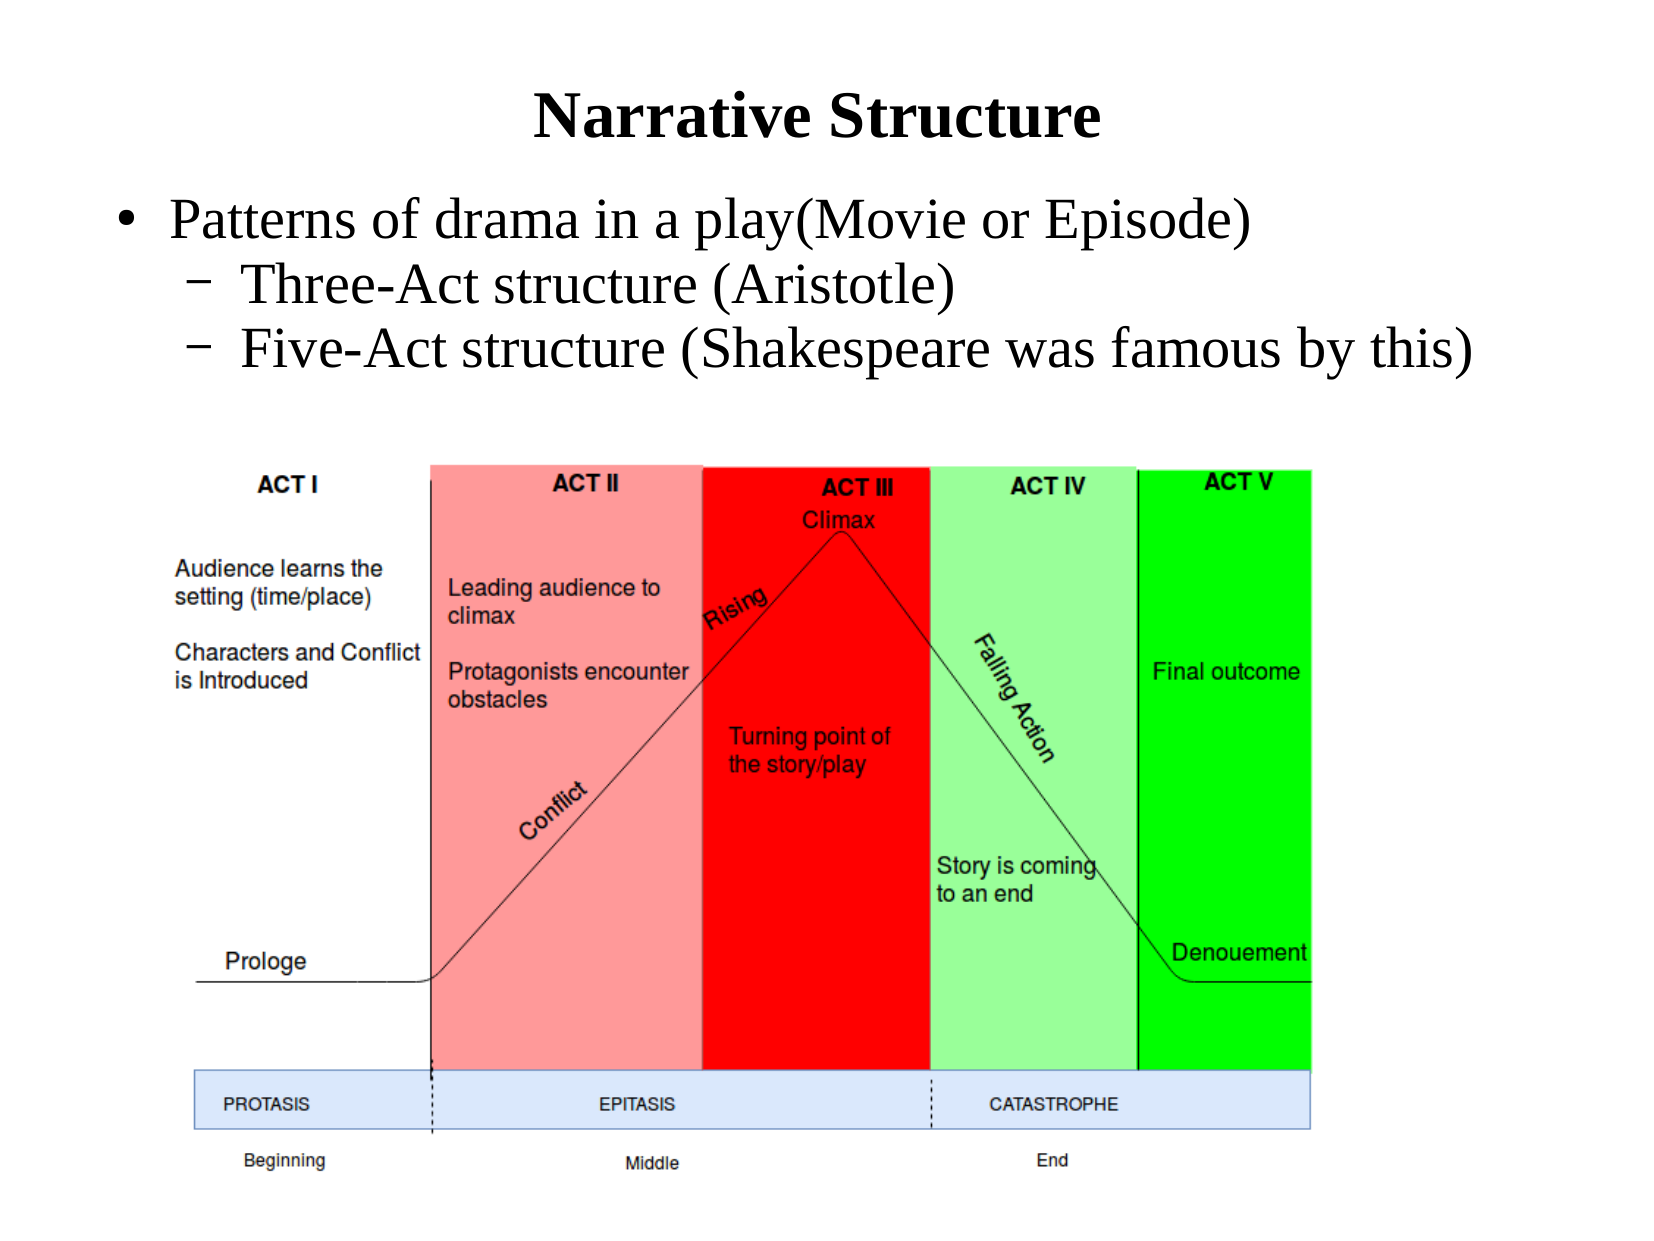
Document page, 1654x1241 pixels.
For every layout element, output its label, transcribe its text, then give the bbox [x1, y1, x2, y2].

picture [150, 449, 1320, 1177]
text_box Patterns of drama in a play(Movie or Episode) Three-Act structure (Aristotle) Five-Act structure (Shakespeare was famous by this) [83, 179, 1570, 436]
title Narrative Structure [82, 49, 1571, 181]
